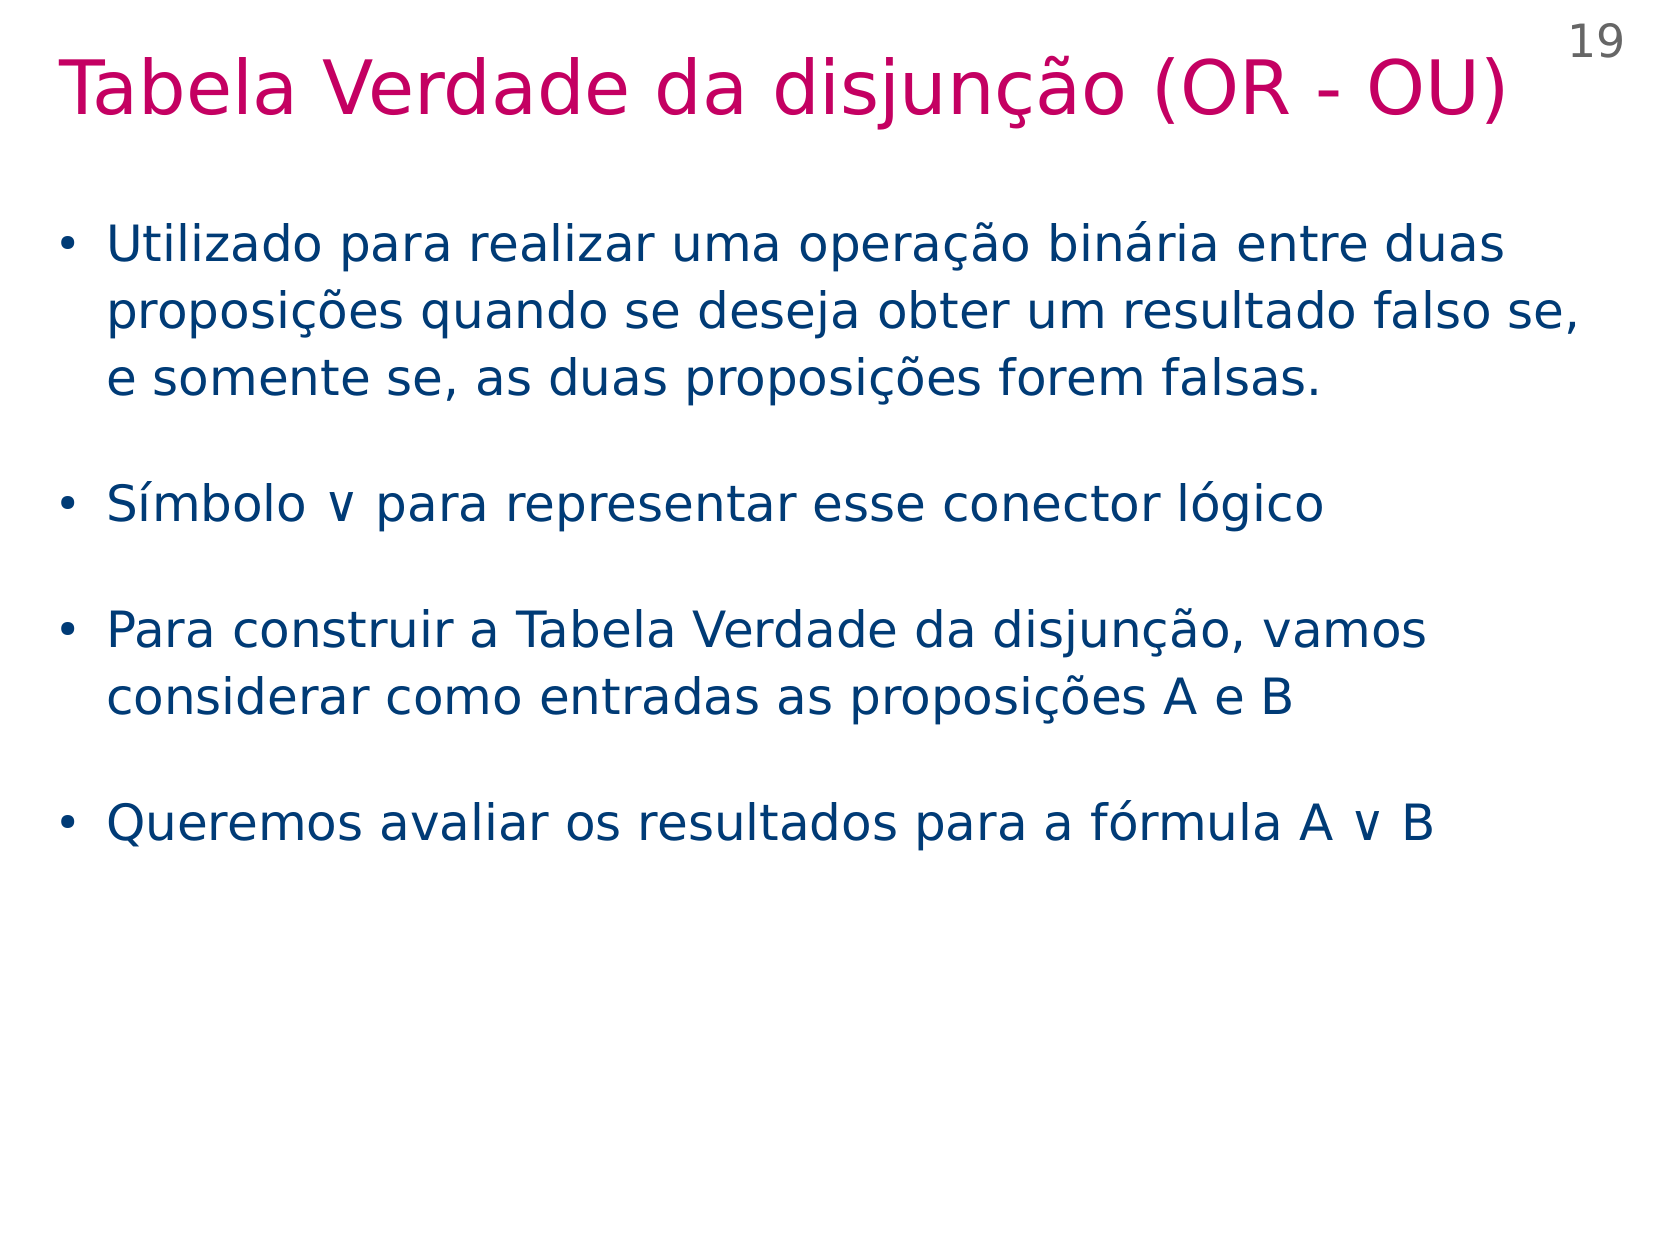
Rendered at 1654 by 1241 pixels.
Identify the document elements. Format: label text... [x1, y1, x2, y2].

list Utilizado para realizar uma operação binária entre duas proposições quando se deseja obter um resultado falso se, e somente se, as duas proposições forem falsas. Símbolo ∨ para representar esse conector lógico Para construir a Tabela Verdade da disjunção, vamos considerar como entradas as proposições A e B Queremos avaliar os resultados para a fórmula A ∨ B [59, 206, 1625, 1211]
title Tabela Verdade da disjunção (OR - OU) [59, 29, 1595, 148]
